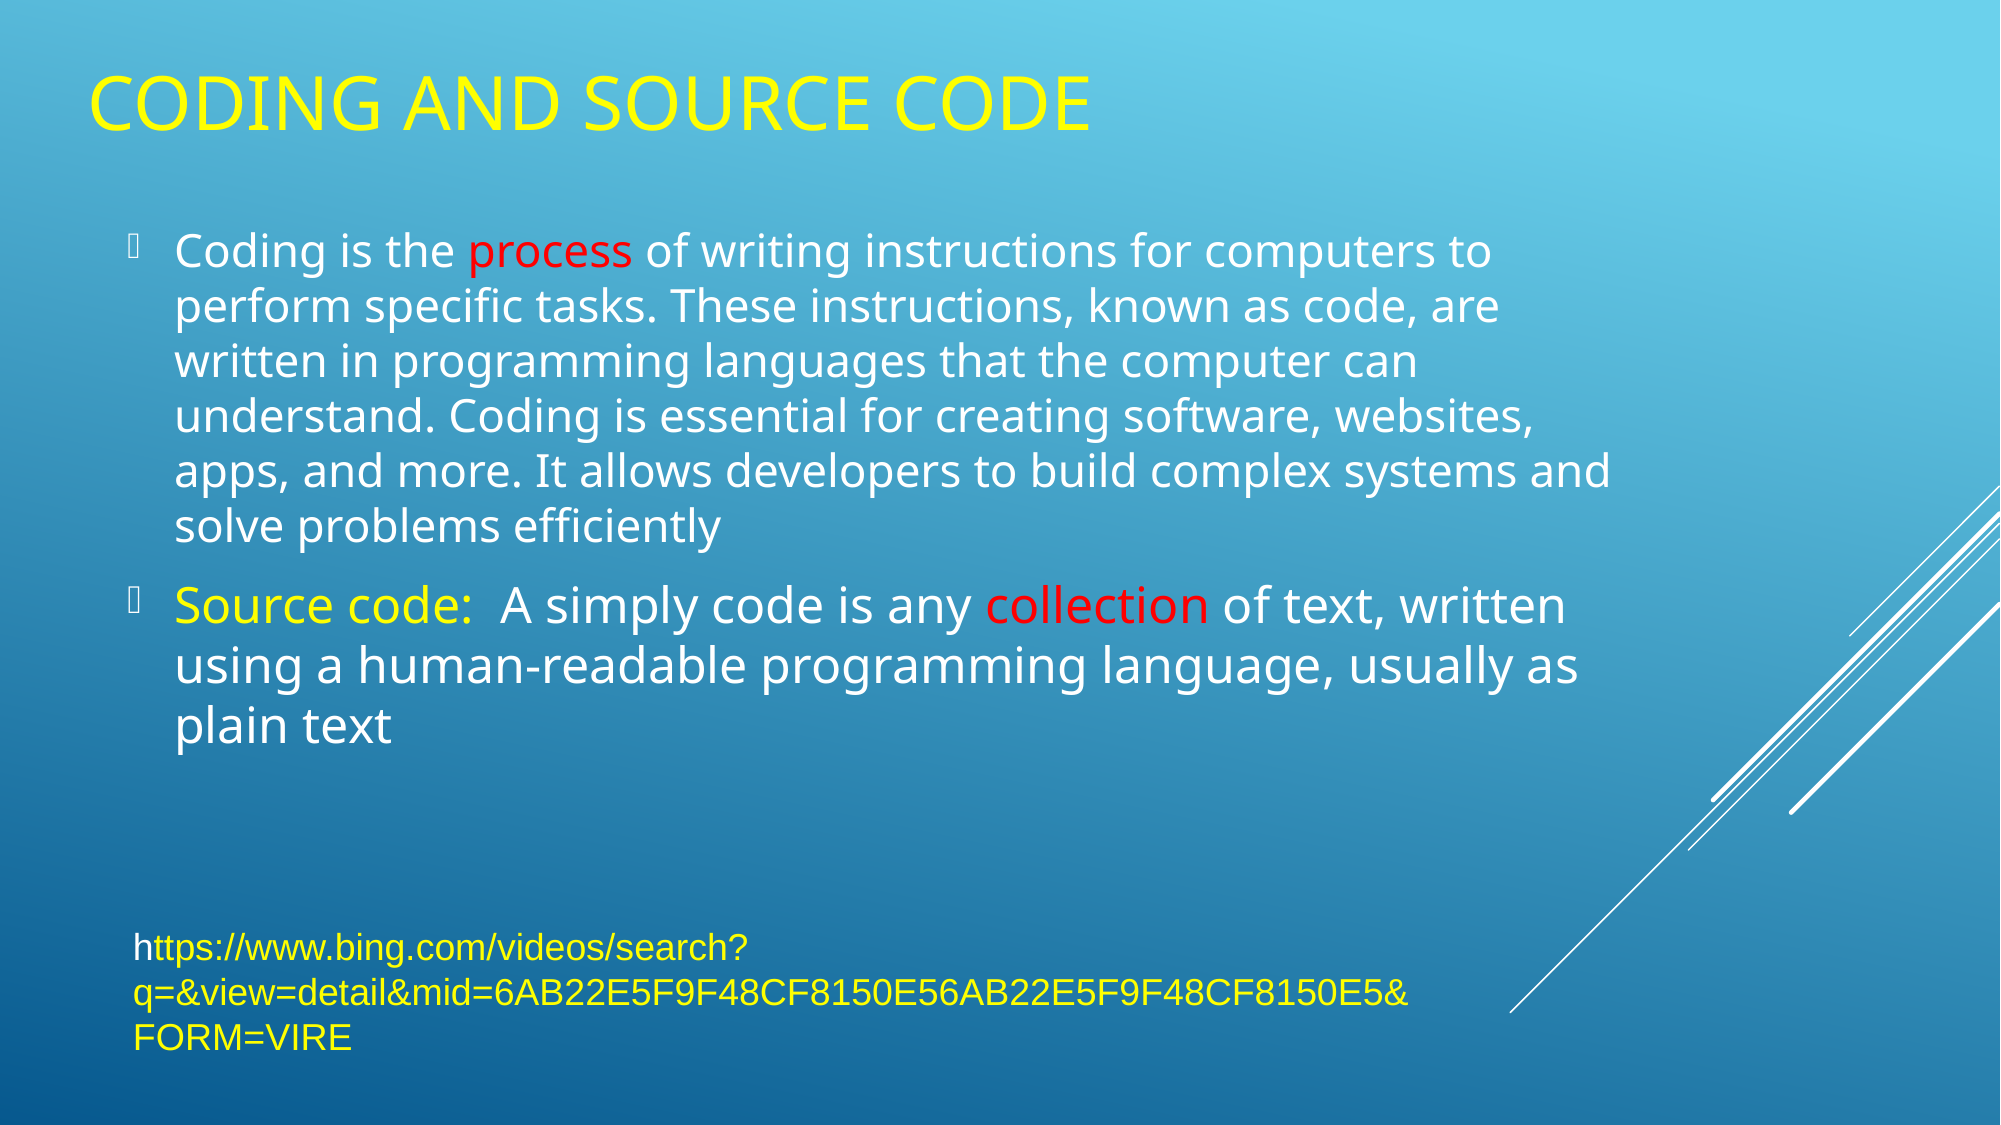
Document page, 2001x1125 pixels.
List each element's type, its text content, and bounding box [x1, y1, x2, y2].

list Coding is the process of writing instructions for computers to perform specific tasks. These instructions, known as code, are written in programming languages that the computer can understand. Coding is essential for creating software, websites, apps, and more. It allows developers to build complex systems and solve problems efficiently Source code: A simply code is any collection of text, written using a human-readable programming language, usually as plain text [112, 214, 1664, 886]
text_box https://www.bing.com/videos/search?q=&view=detail&mid=6AB22E5F9F48CF8150E56AB22E5F9F48CF8150E5&FORM=VIRE [118, 915, 1437, 1057]
title Coding and source code [72, 16, 1853, 185]
